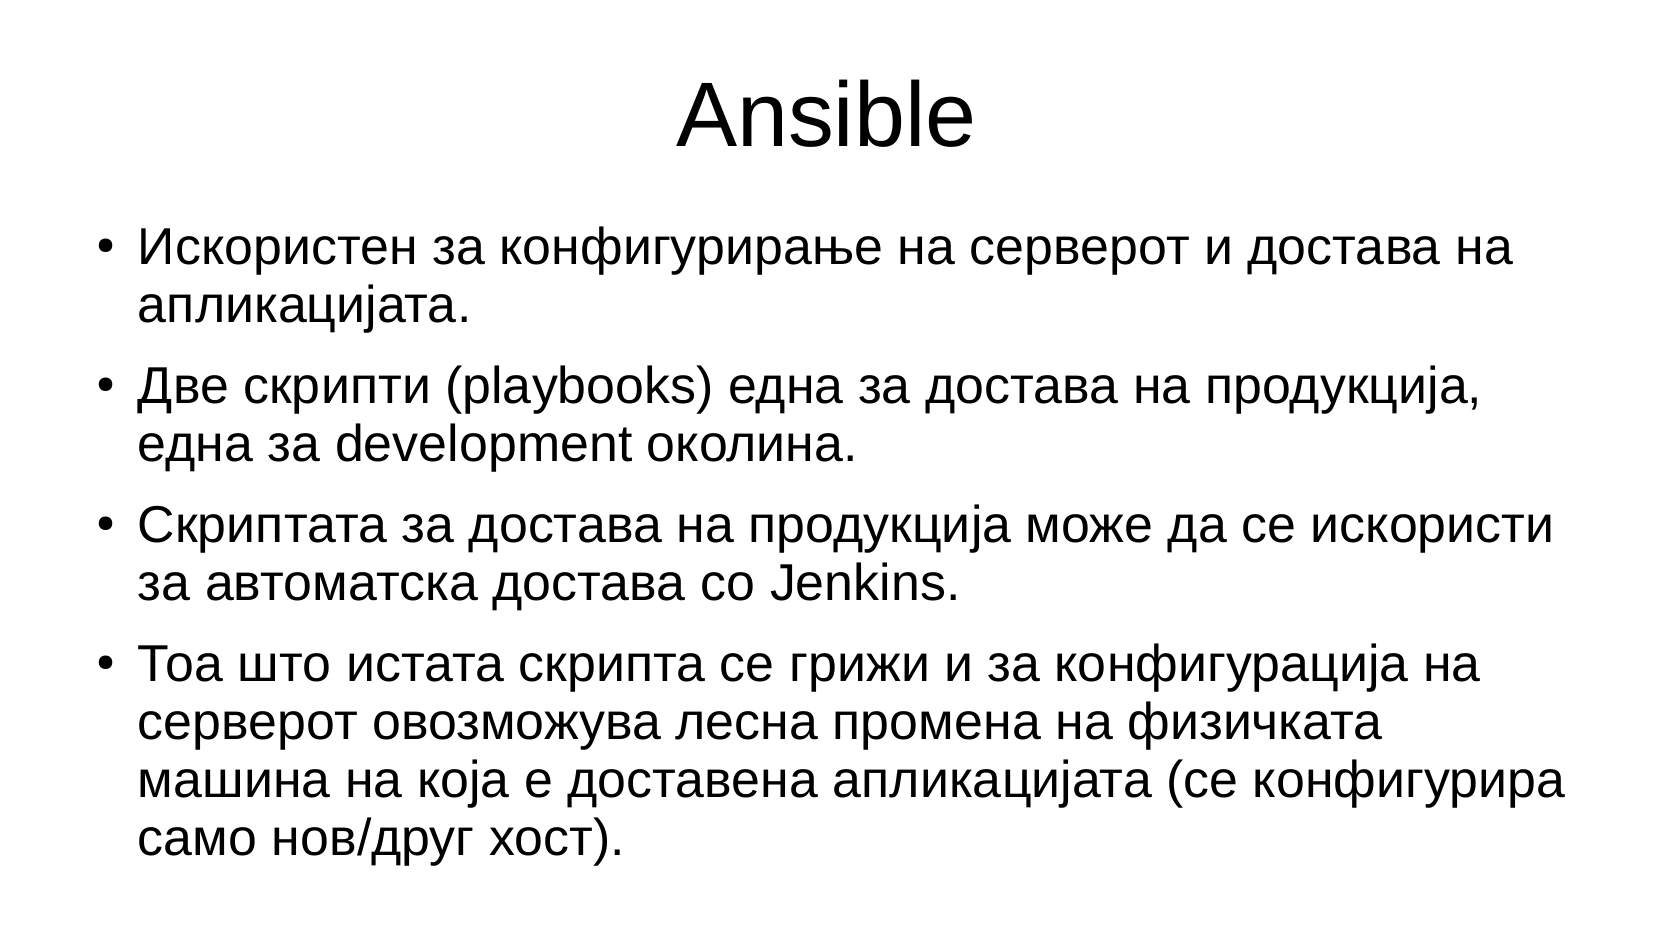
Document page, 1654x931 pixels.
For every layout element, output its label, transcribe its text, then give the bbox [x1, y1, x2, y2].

title Ansible [82, 37, 1571, 193]
list Искористен за конфигурирање на серверот и достава на апликацијата. Две скрипти (playbooks) една за достава на продукција, една за development околина. Скриптата за достава на продукција може да се искористи за автоматска достава со Jenkins. Тоа што истата скрипта се грижи и за конфигурација на серверот овозможува лесна промена на физичката машина на која е доставена апликацијата (се конфигурира само нов/друг хост). [82, 217, 1571, 871]
